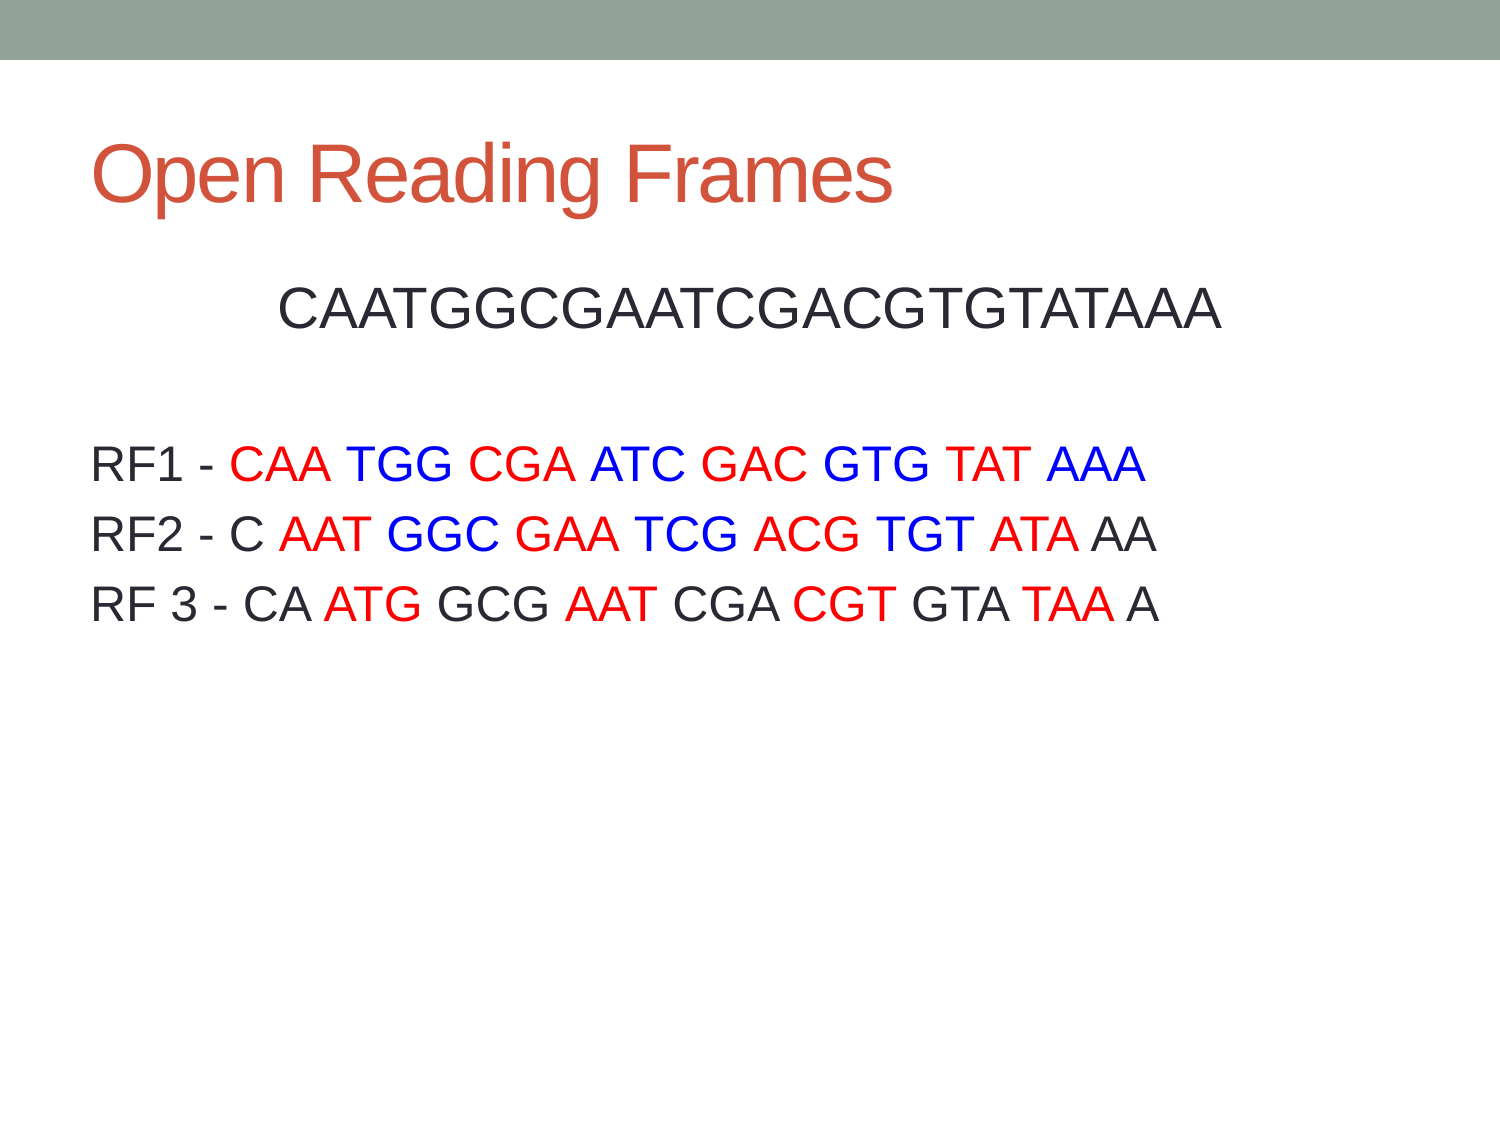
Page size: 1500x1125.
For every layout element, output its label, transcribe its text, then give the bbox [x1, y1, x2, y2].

list CAATGGCGAATCGACGTGTATAAA RF1 - CAA TGG CGA ATC GAC GTG TAT AAA RF2 - C AAT GGC GAA TCG ACG TGT ATA AA RF 3 - CA ATG GCG AAT CGA CGT GTA TAA A [75, 262, 1425, 1063]
title Open Reading Frames [75, 87, 1425, 250]
